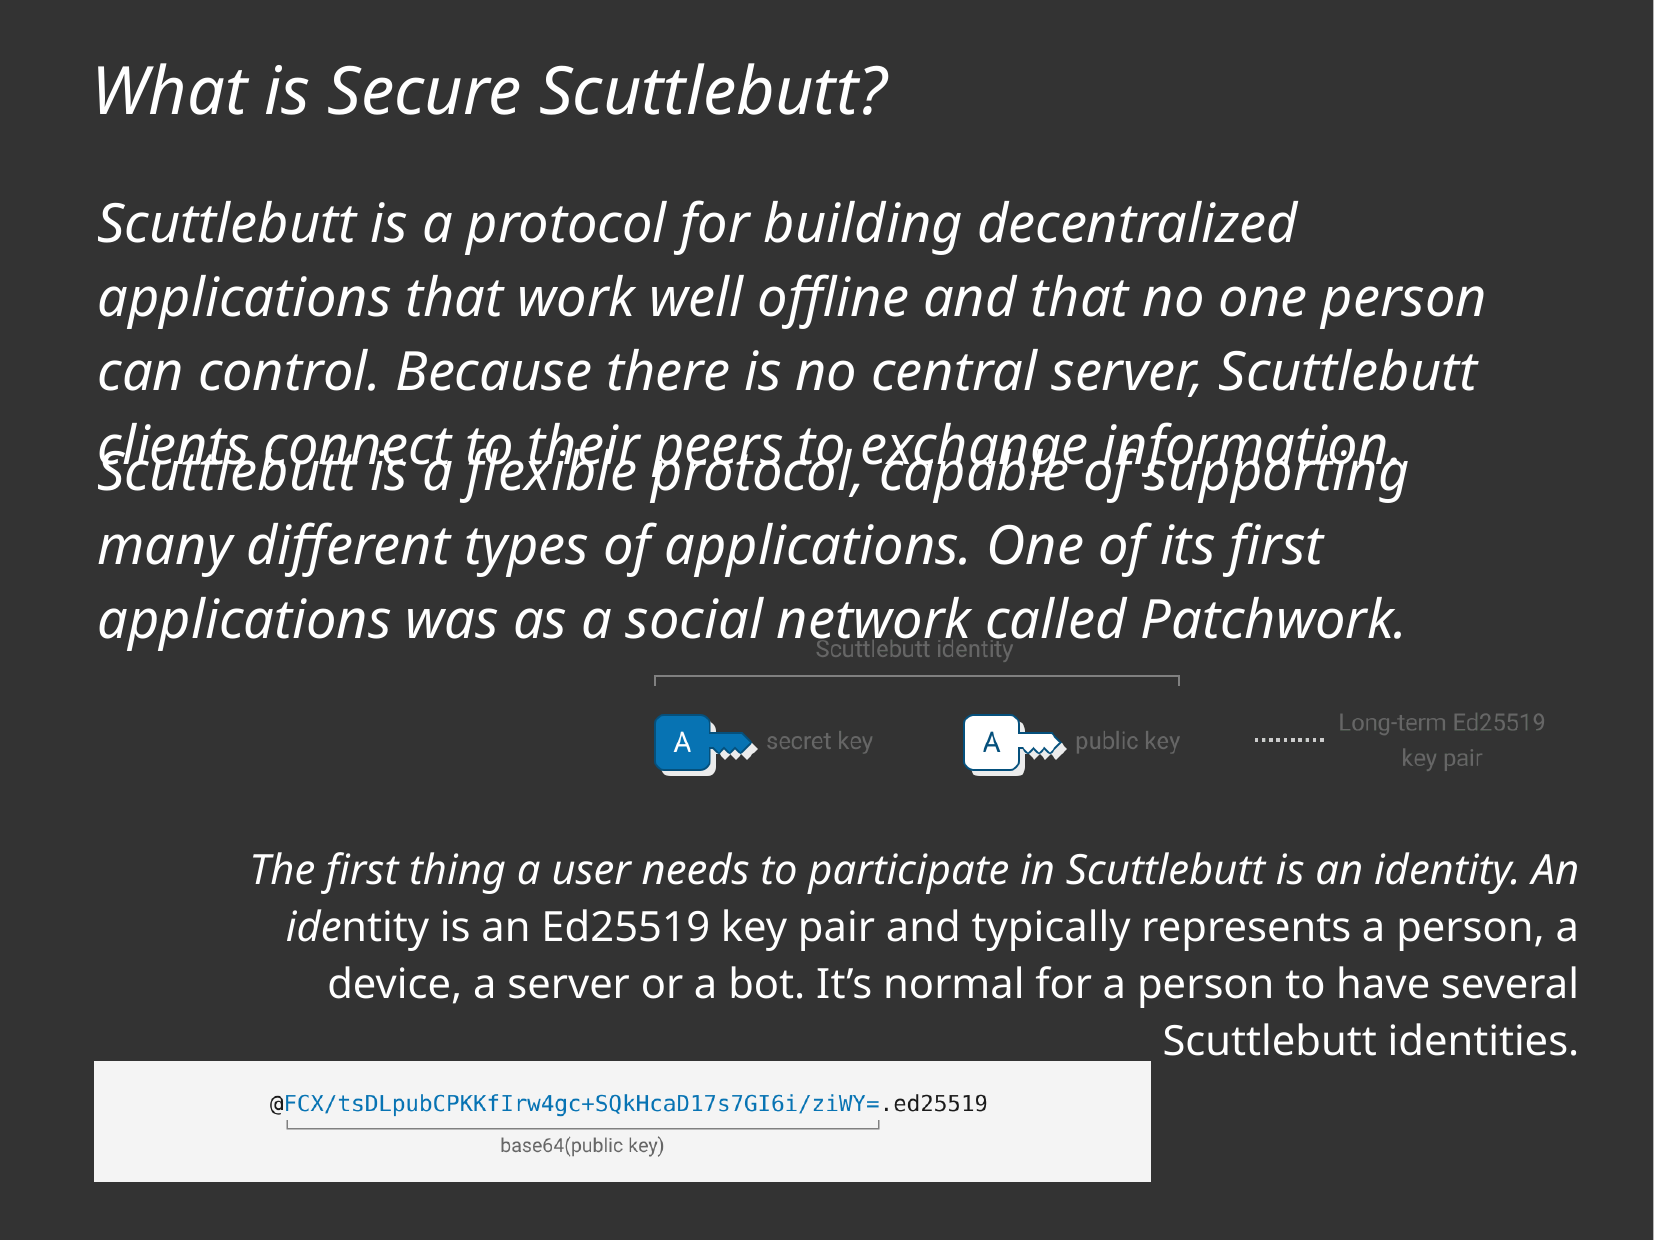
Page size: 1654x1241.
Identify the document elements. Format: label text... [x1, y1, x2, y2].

picture [94, 1061, 1151, 1182]
text_box What is Secure Scuttlebutt? [76, 35, 1152, 137]
text_box Scuttlebutt is a flexible protocol, capable of supporting many different types of applications. One of its first applications was as a social network called Patchwork. [82, 425, 1536, 719]
picture [277, 629, 1558, 776]
text_box The first thing a user needs to participate in Scuttlebutt is an identity. An identity is an Ed25519 key pair and typically represents a person, a device, a server or a bot. It’s normal for a person to have several Scuttlebutt identities. [135, 832, 1595, 1040]
text_box Scuttlebutt is a protocol for building decentralized applications that work well offline and that no one person can control. Because there is no central server, Scuttlebutt clients connect to their peers to exchange information. [82, 177, 1595, 414]
